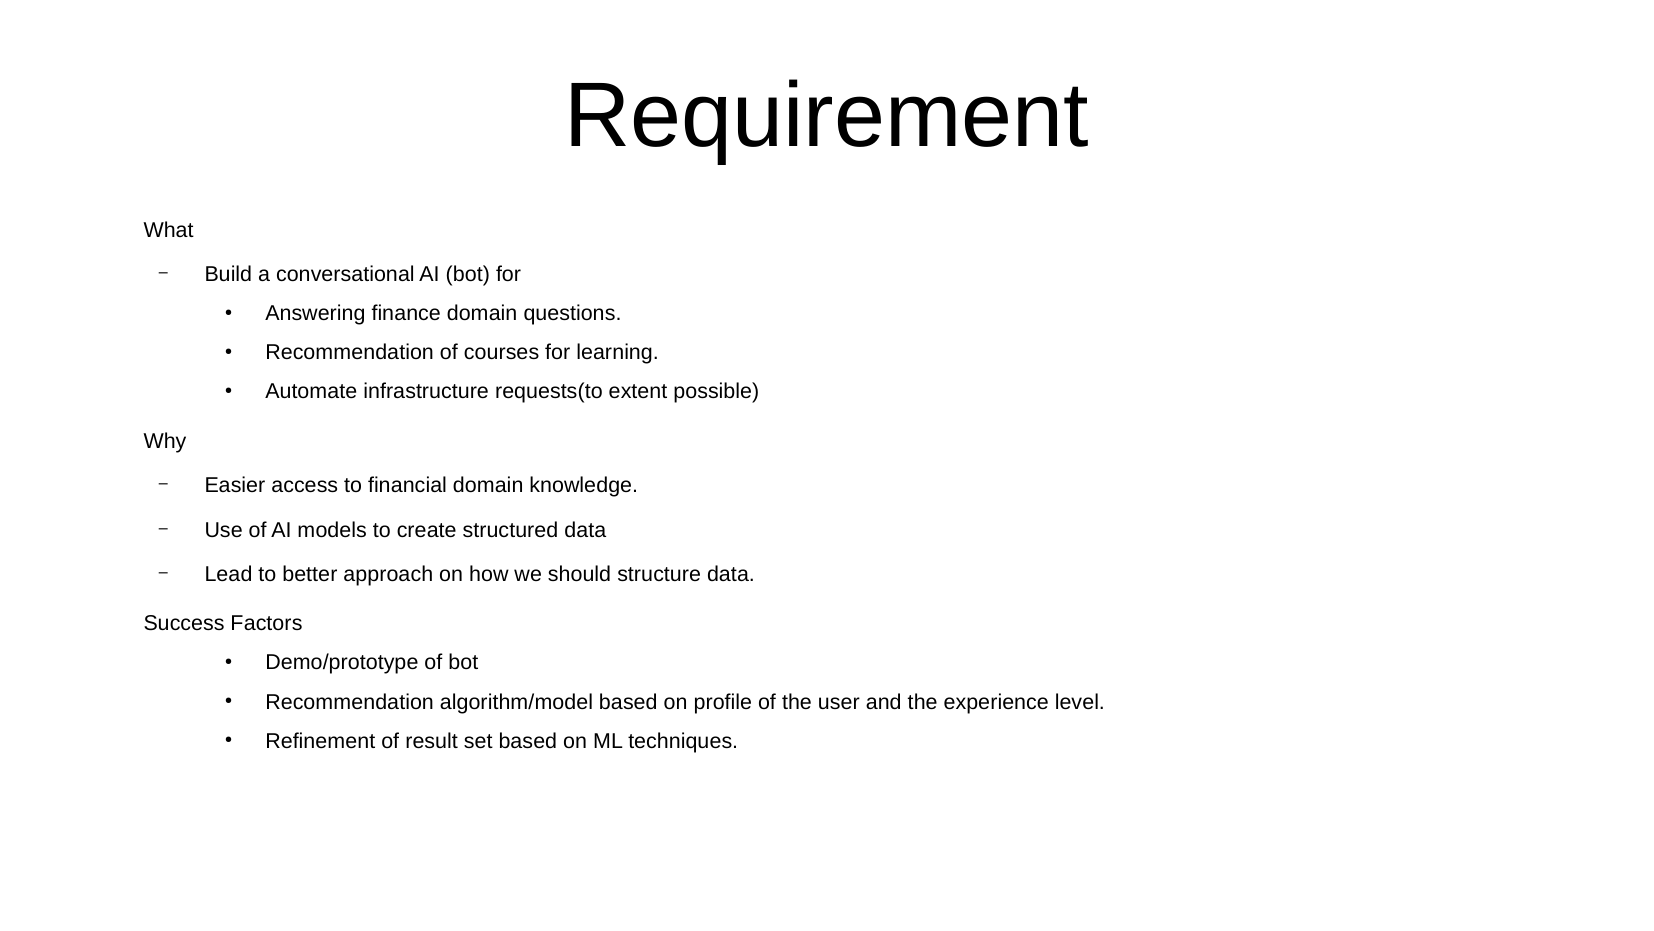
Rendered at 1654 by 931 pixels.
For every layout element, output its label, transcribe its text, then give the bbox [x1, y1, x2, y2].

title Requirement [82, 37, 1571, 193]
list What Build a conversational AI (bot) for Answering finance domain questions. Recommendation of courses for learning. Automate infrastructure requests(to extent possible) Why Easier access to financial domain knowledge. Use of AI models to create structured data Lead to better approach on how we should structure data. Success Factors Demo/prototype of bot Recommendation algorithm/model based on profile of the user and the experience level. Refinement of result set based on ML techniques. [82, 217, 1571, 758]
